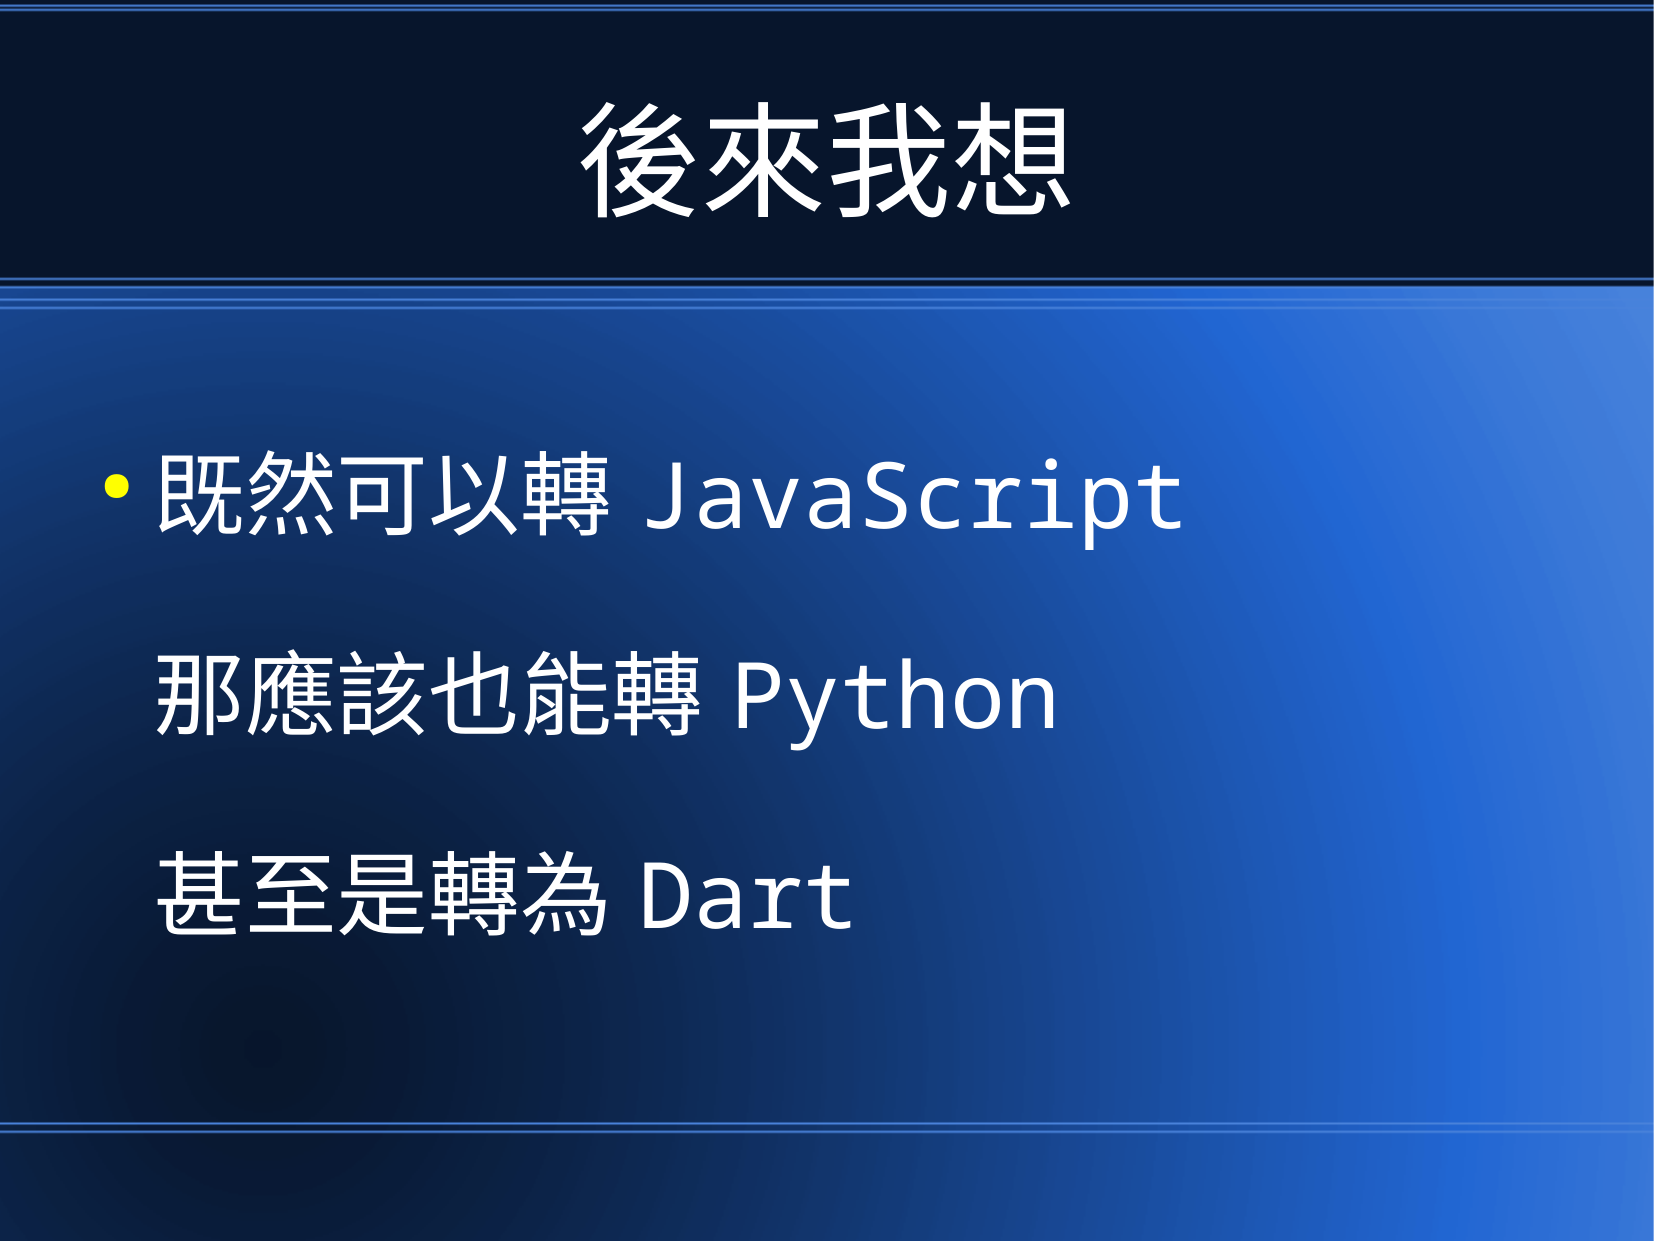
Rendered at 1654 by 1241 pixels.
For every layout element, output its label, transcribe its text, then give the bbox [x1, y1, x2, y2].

picture [0, 0, 1654, 1241]
title 後來我想 [82, 49, 1571, 257]
list 既然可以轉JavaScript 那應該也能轉Python 甚至是轉為Dart [82, 355, 1571, 1241]
